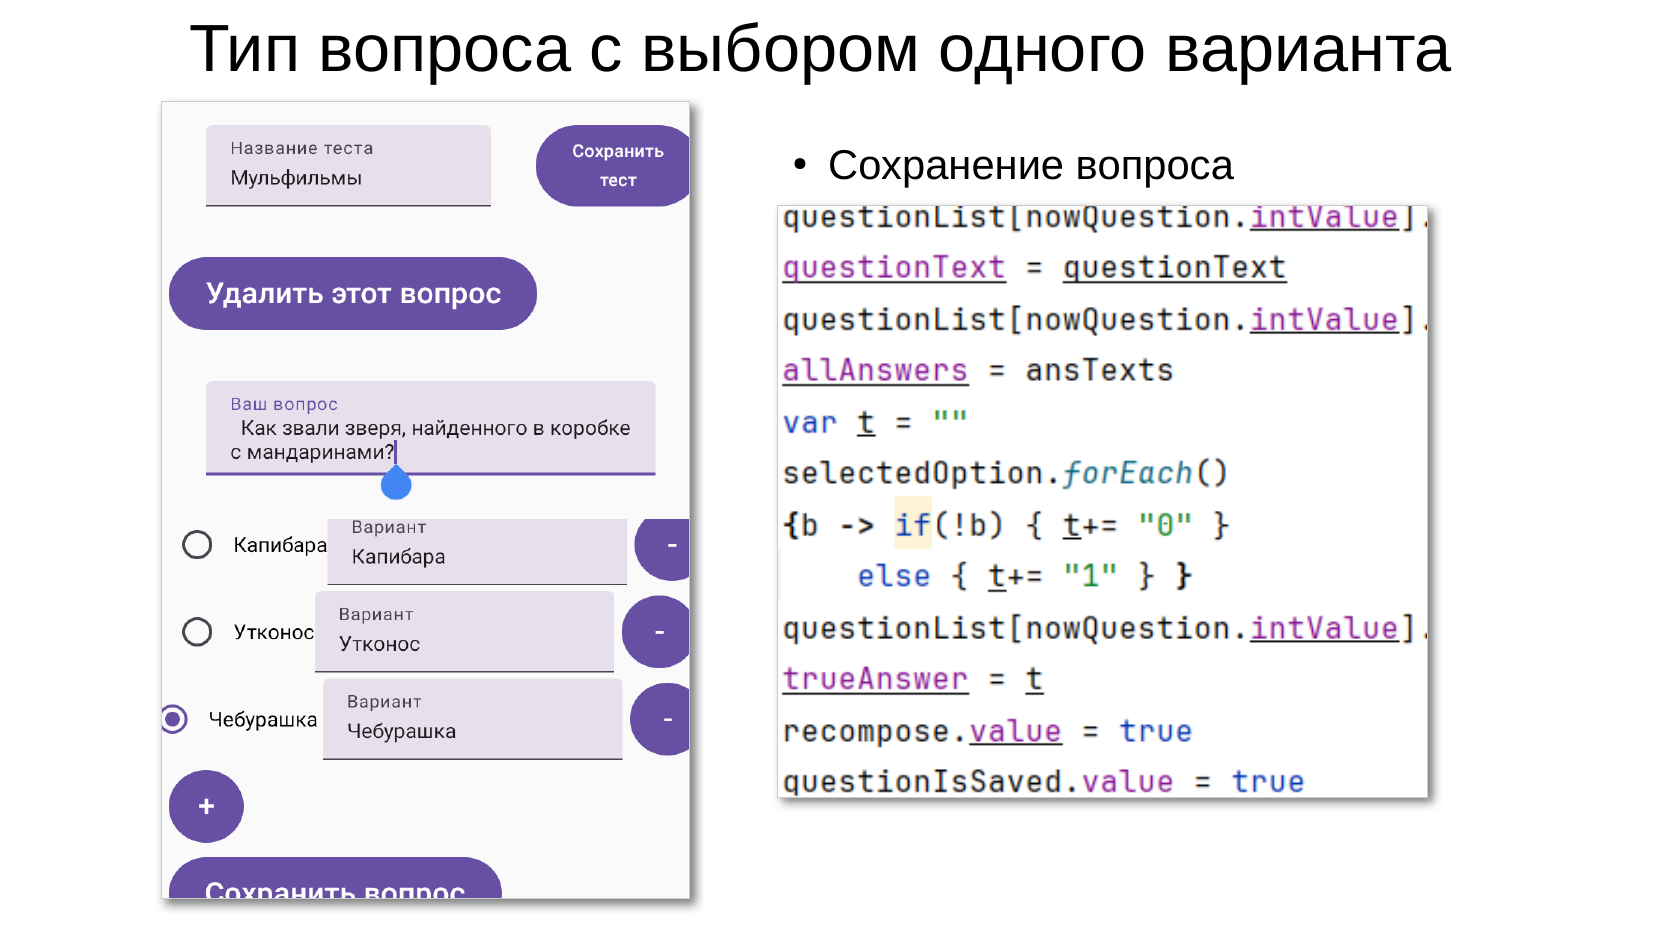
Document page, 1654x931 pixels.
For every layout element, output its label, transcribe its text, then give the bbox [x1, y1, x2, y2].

picture [777, 206, 1428, 798]
title Тип вопроса с выбором одного варианта [76, 0, 1565, 126]
picture [161, 101, 690, 899]
text_box Сохранение вопроса [777, 134, 1506, 206]
